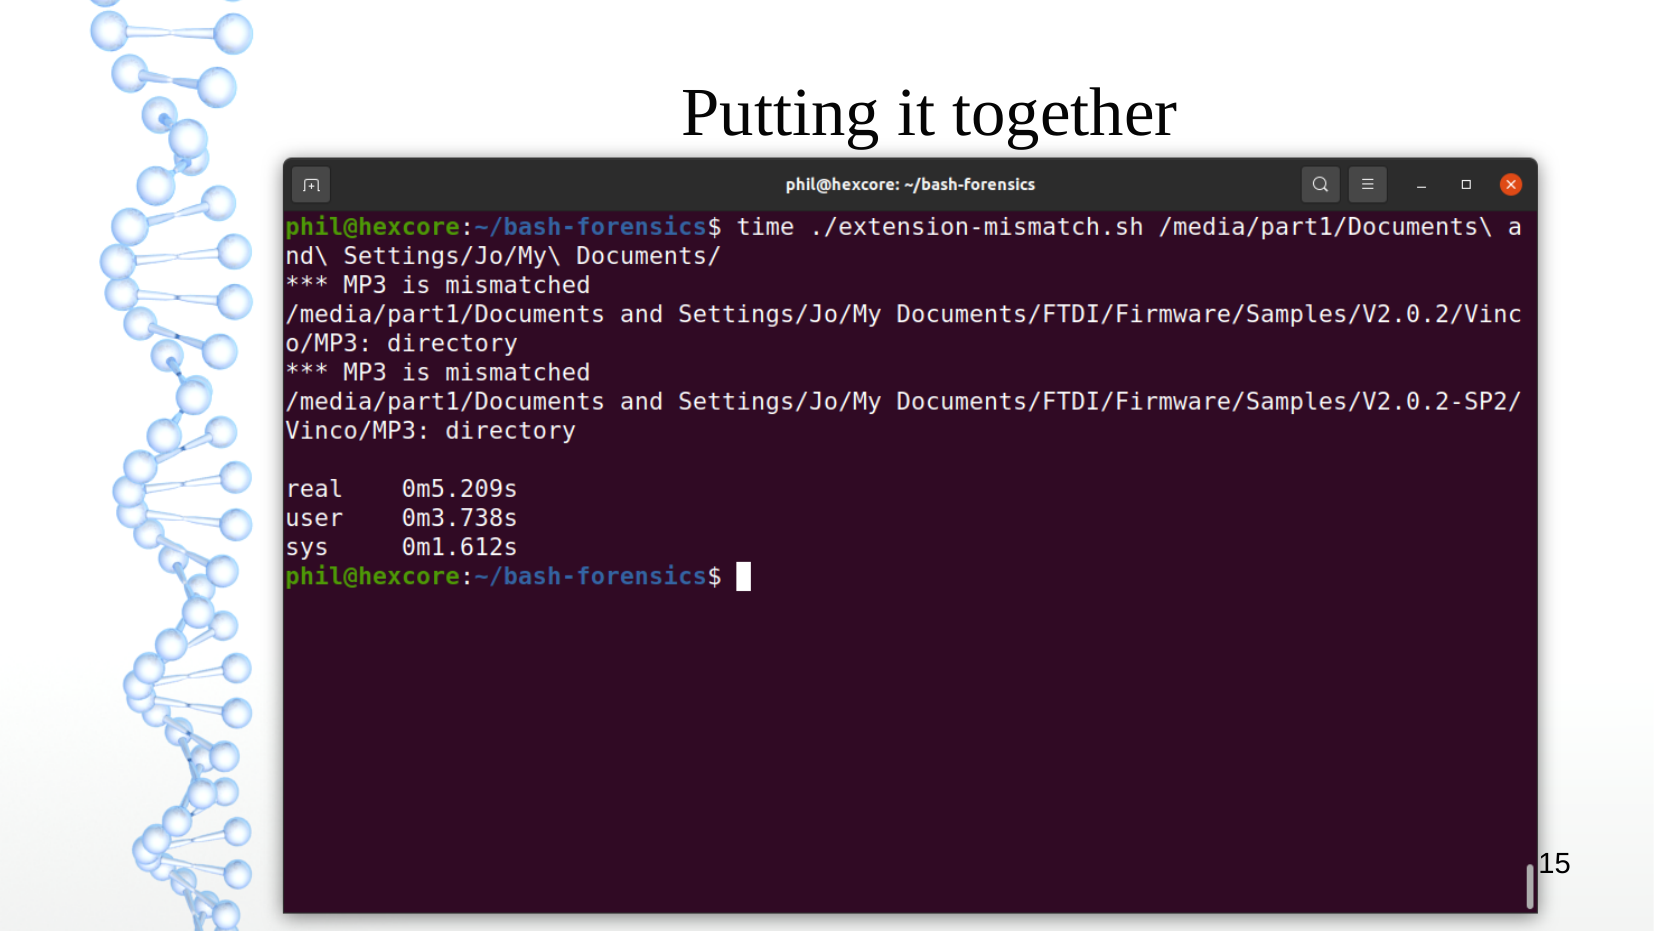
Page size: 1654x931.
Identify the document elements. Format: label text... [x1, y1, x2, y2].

title Putting it together [265, 35, 1595, 189]
picture [0, 0, 1654, 931]
